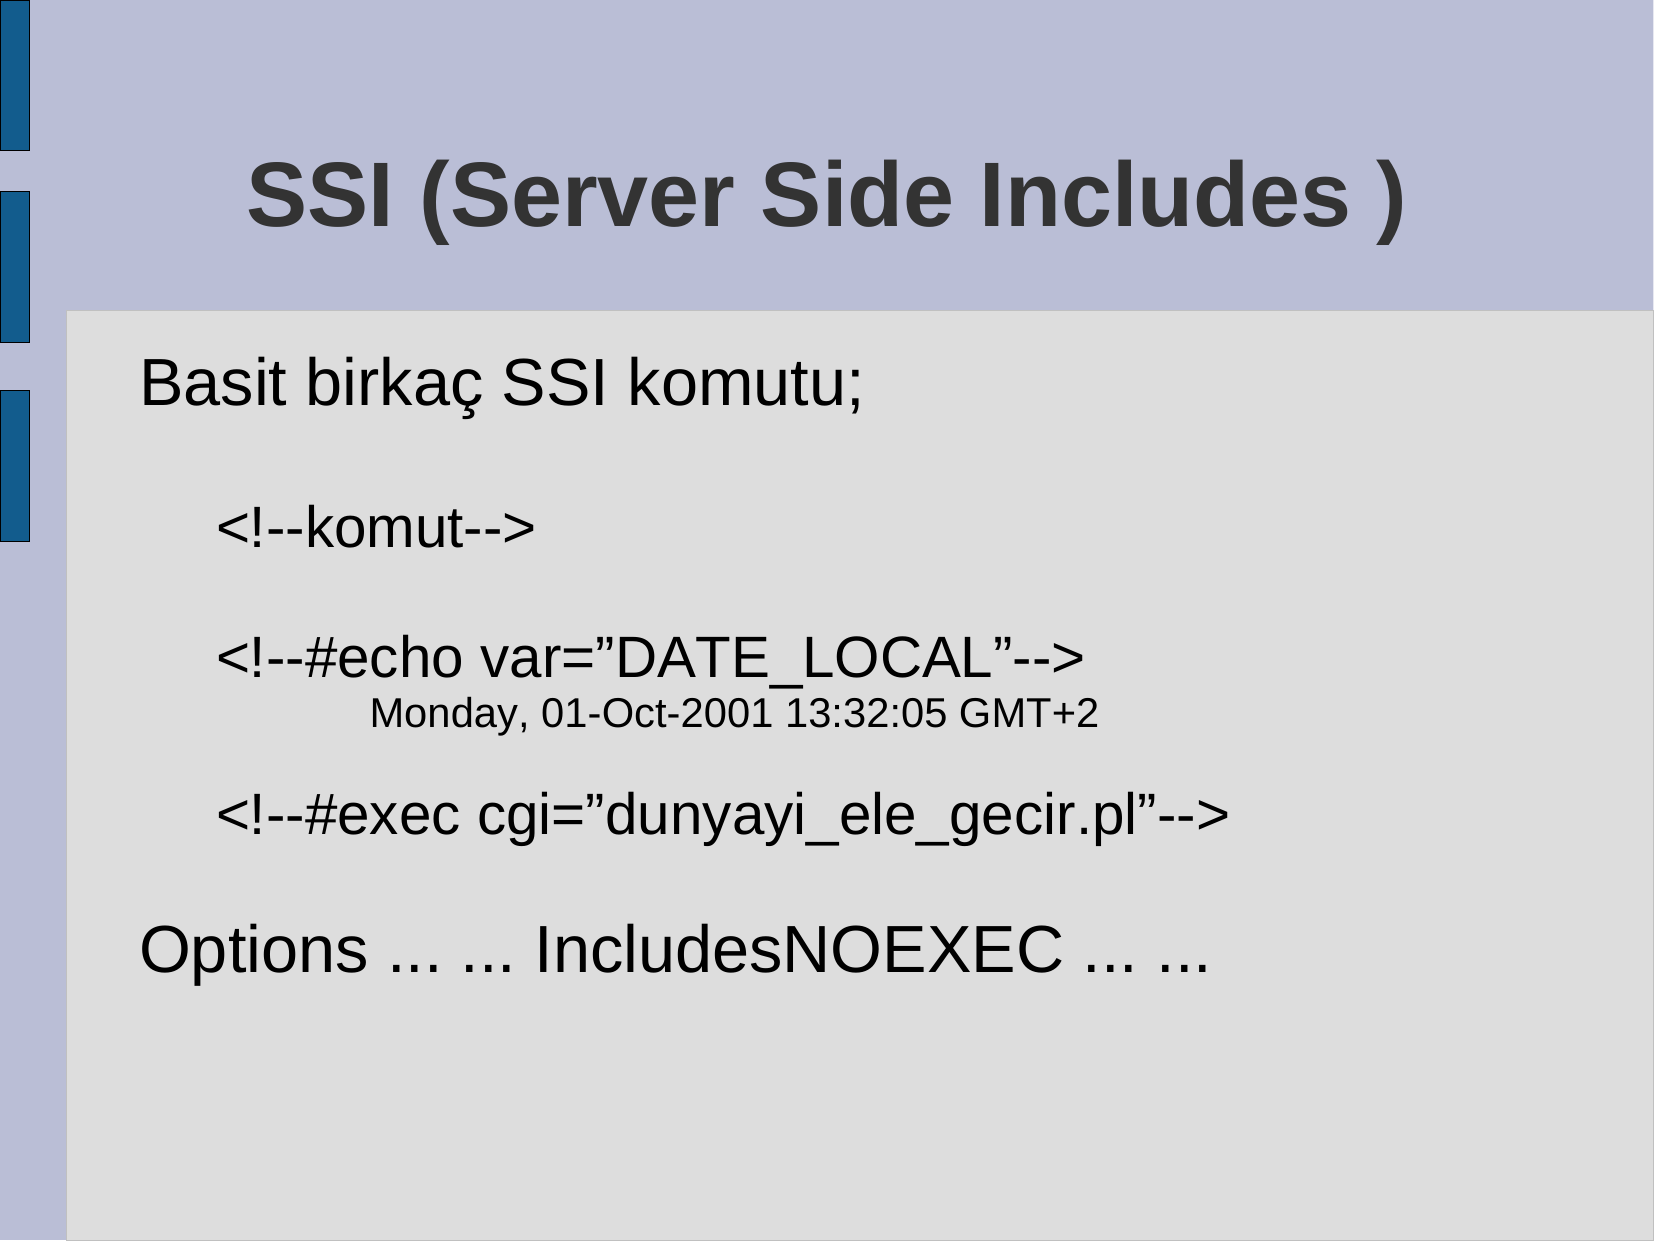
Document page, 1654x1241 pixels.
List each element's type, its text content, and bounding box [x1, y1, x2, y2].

title SSI (Server Side Includes ) [121, 91, 1534, 299]
list Basit birkaç SSI komutu; <!--komut--> <!--#echo var=”DATE_LOCAL”--> Monday, 01-Oct-2001 13:32:05 GMT+2 <!--#exec cgi=”dunyayi_ele_gecir.pl”--> Options ... ... IncludesNOEXEC ... ... [121, 344, 1534, 1127]
